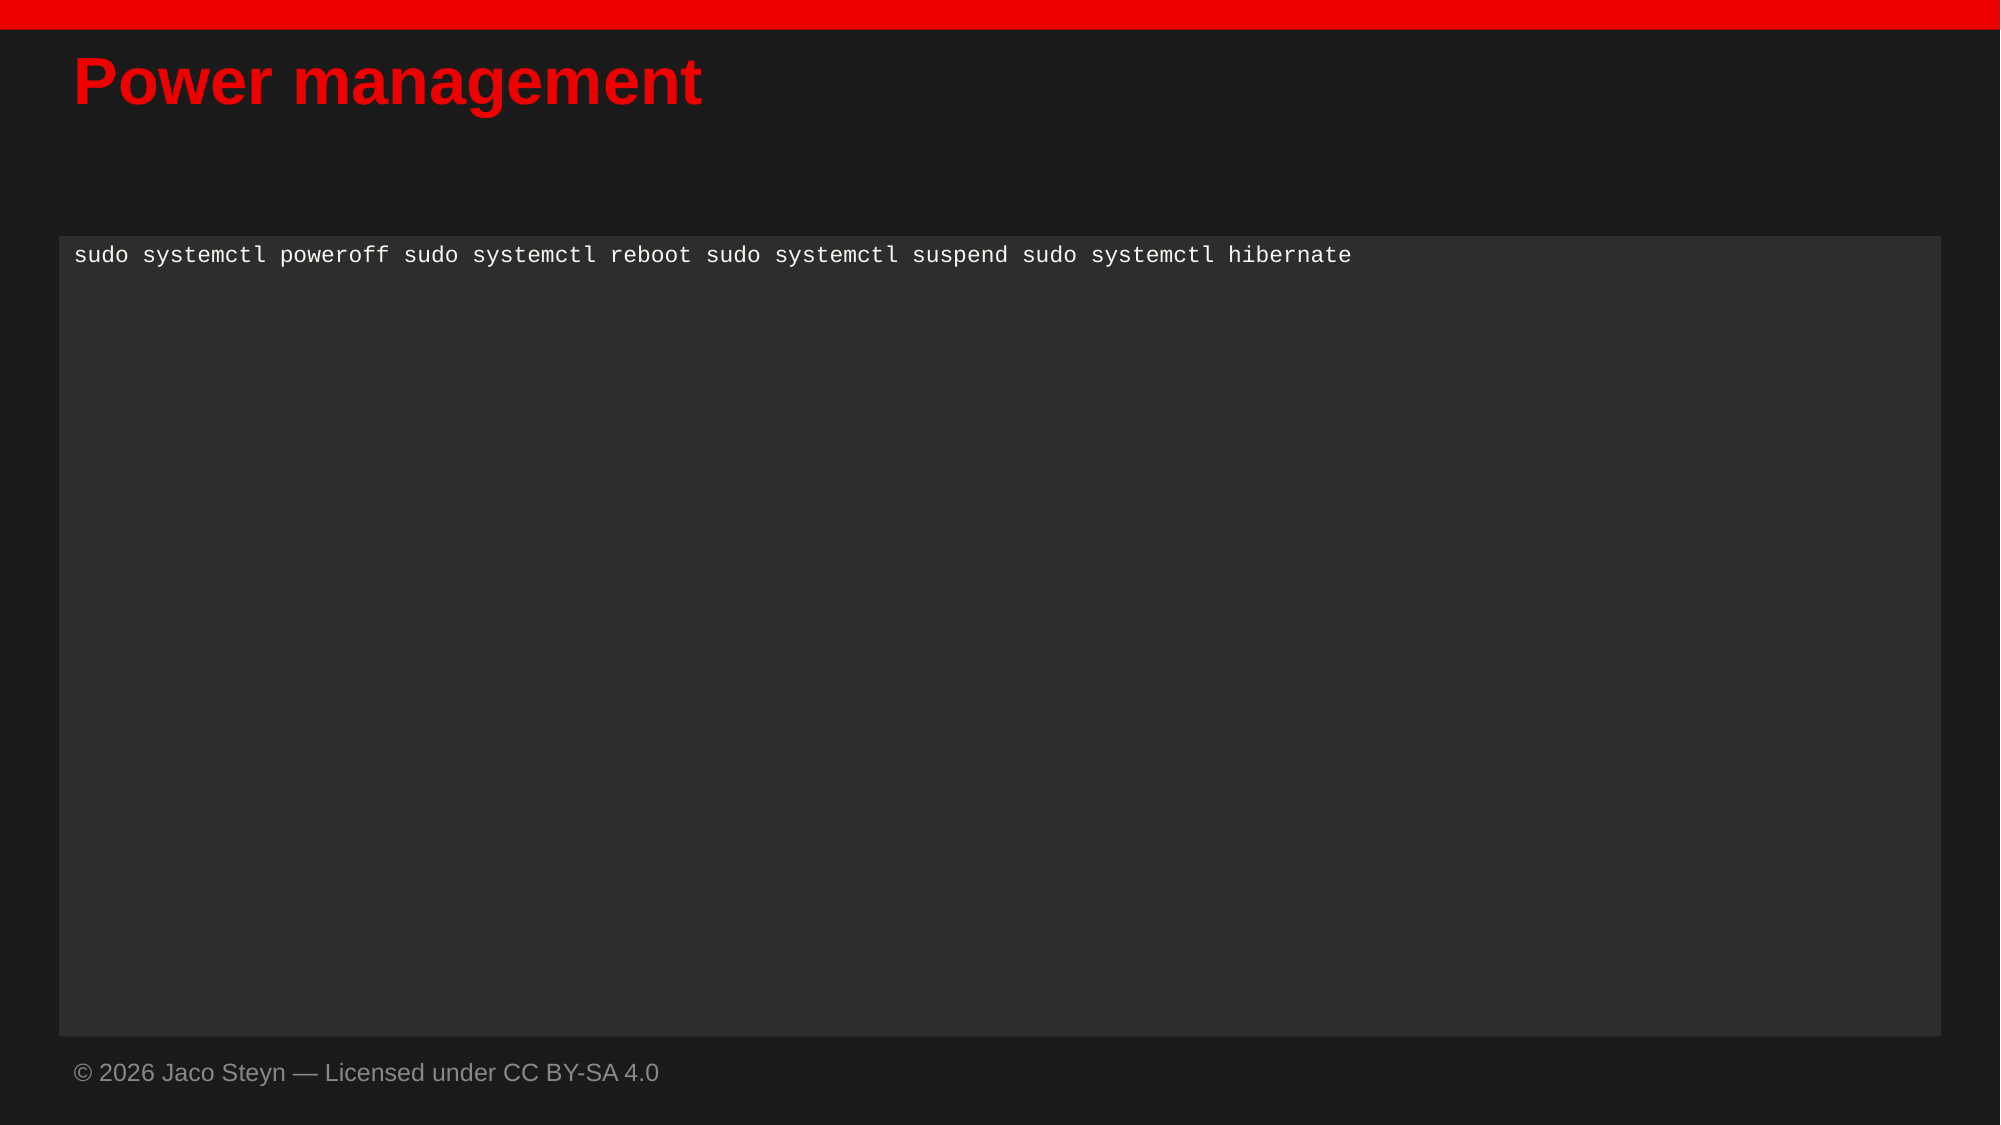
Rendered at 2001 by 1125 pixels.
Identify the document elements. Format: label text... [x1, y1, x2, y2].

text_box [0, 0, 2001, 30]
text_box Power management [59, 36, 1942, 208]
text_box © 2026 Jaco Steyn — Licensed under CC BY-SA 4.0 [59, 1051, 1942, 1093]
text_box sudo systemctl poweroff sudo systemctl reboot sudo systemctl suspend sudo systemctl hibernate [59, 236, 1942, 1037]
